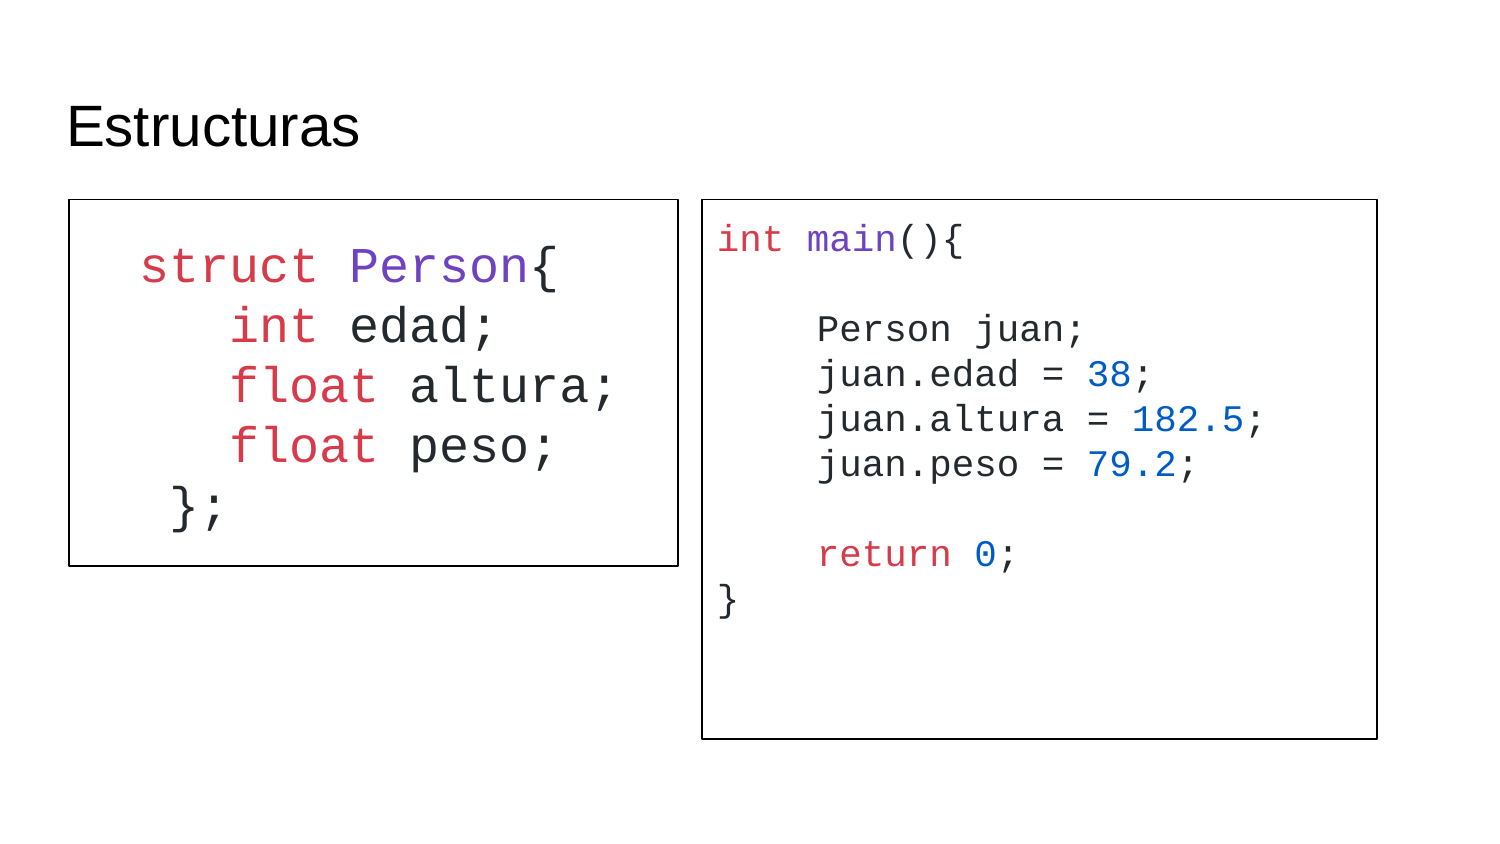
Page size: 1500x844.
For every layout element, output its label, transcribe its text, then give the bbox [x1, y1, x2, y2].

title Estructuras [51, 72, 1449, 167]
list int main(){ Person juan; juan.edad = 38; juan.altura = 182.5; juan.peso = 79.2; return 0; } [701, 199, 1378, 740]
list struct Person{ int edad; float altura; float peso; }; [69, 199, 679, 566]
